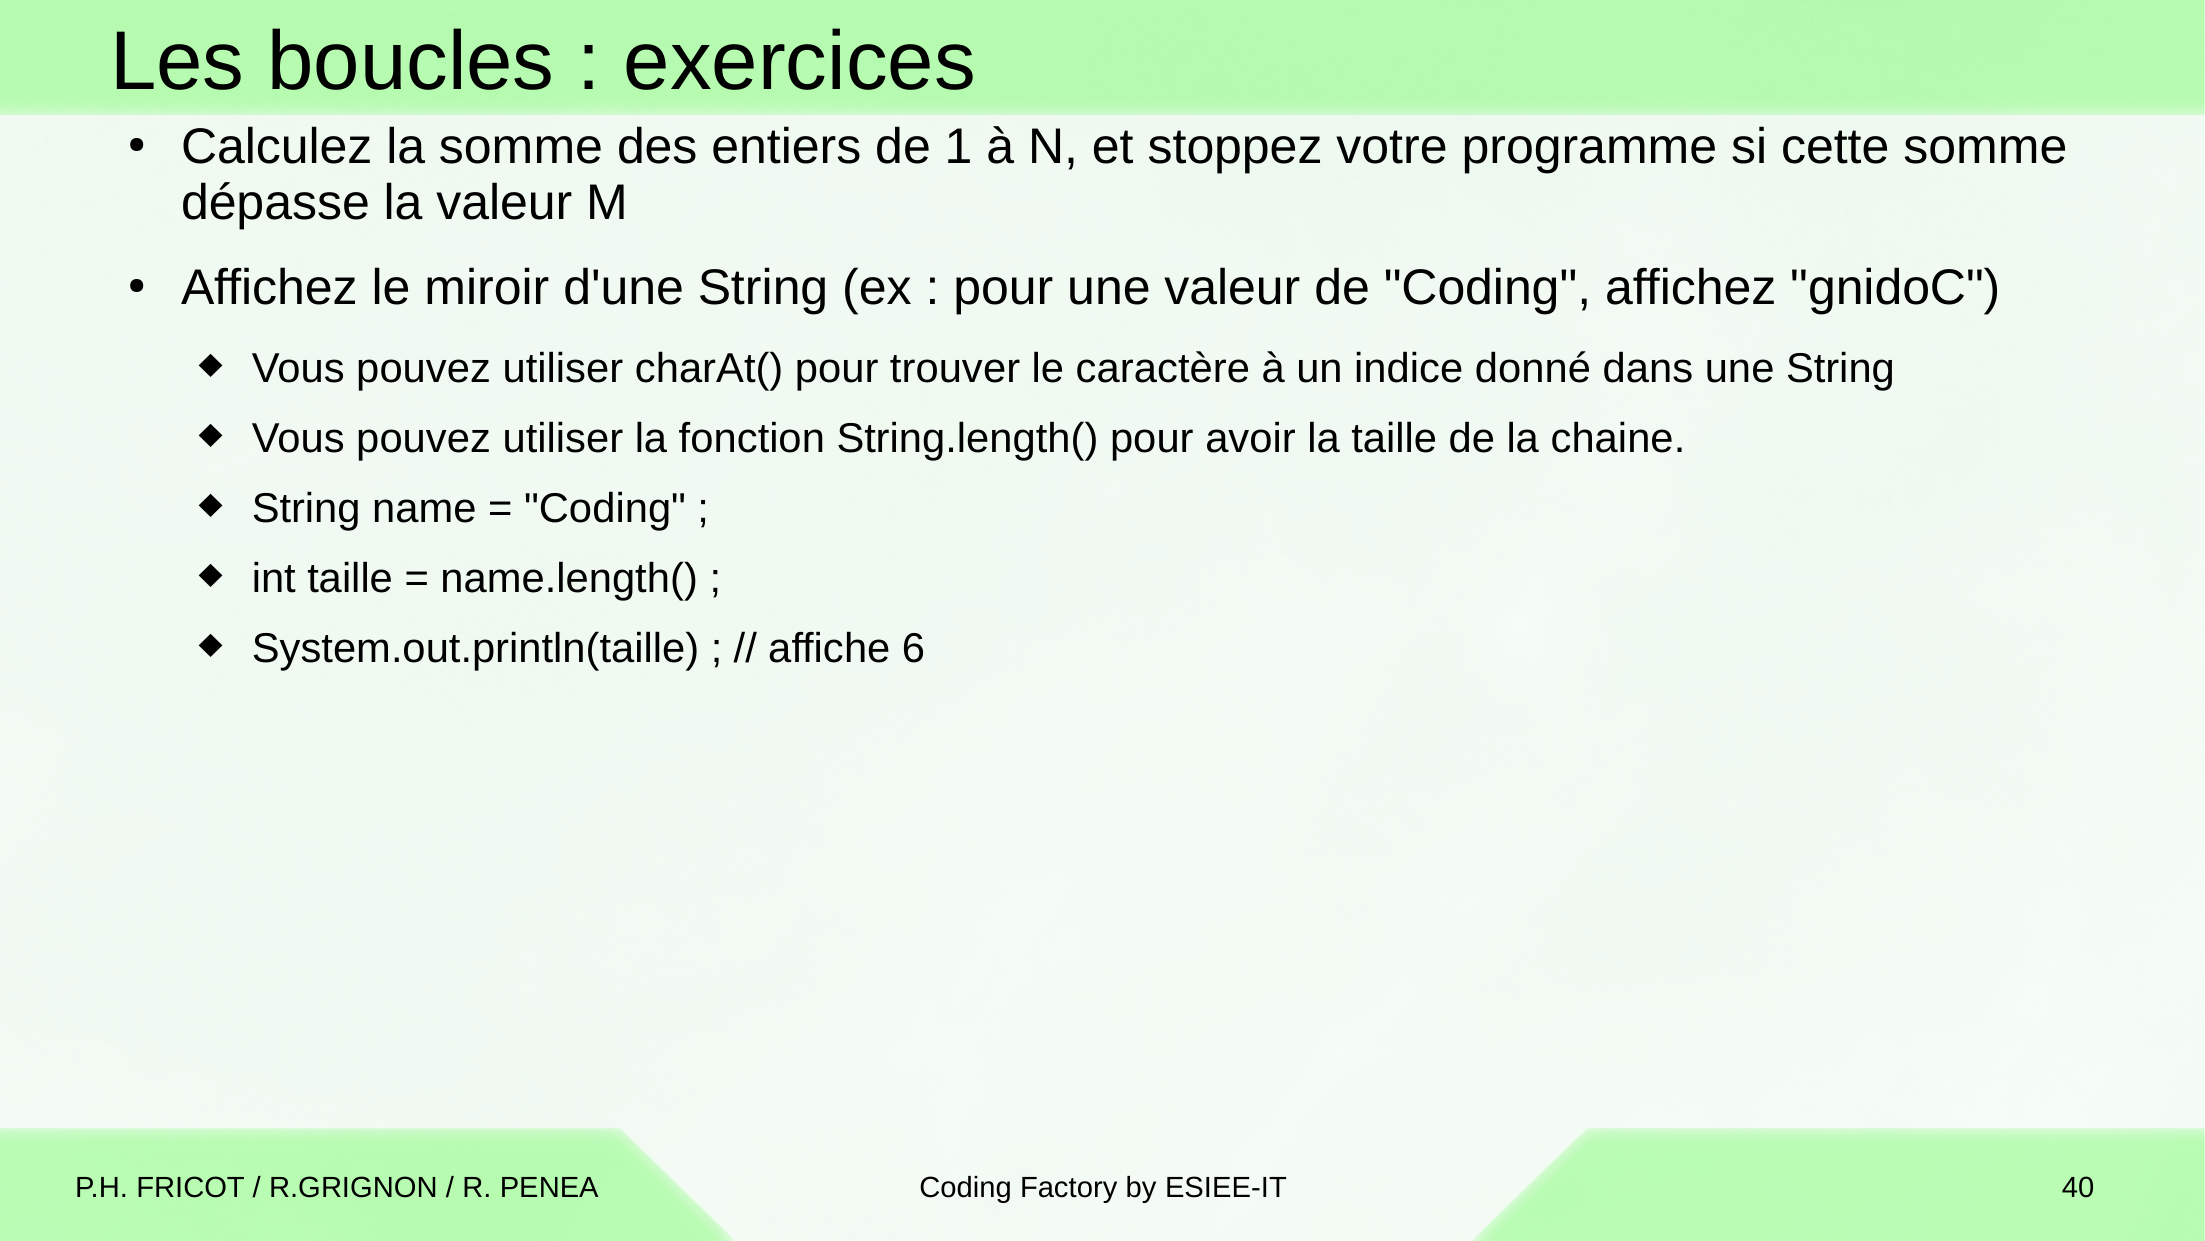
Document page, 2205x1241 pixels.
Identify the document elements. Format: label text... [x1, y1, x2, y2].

picture [0, 0, 2205, 1241]
title Les boucles : exercices [110, 49, 2095, 188]
list Calculez la somme des entiers de 1 à N, et stoppez votre programme si cette somme dépasse la valeur M Affichez le miroir d'une String (ex : pour une valeur de "Coding", affichez "gnidoC") Vous pouvez utiliser charAt() pour trouver le caractère à un indice donné dans une String Vous pouvez utiliser la fonction String.length() pour avoir la taille de la chaine. String name = "Coding" ; int taille = name.length() ; System.out.println(taille) ; // affiche 6 [110, 188, 2095, 1130]
